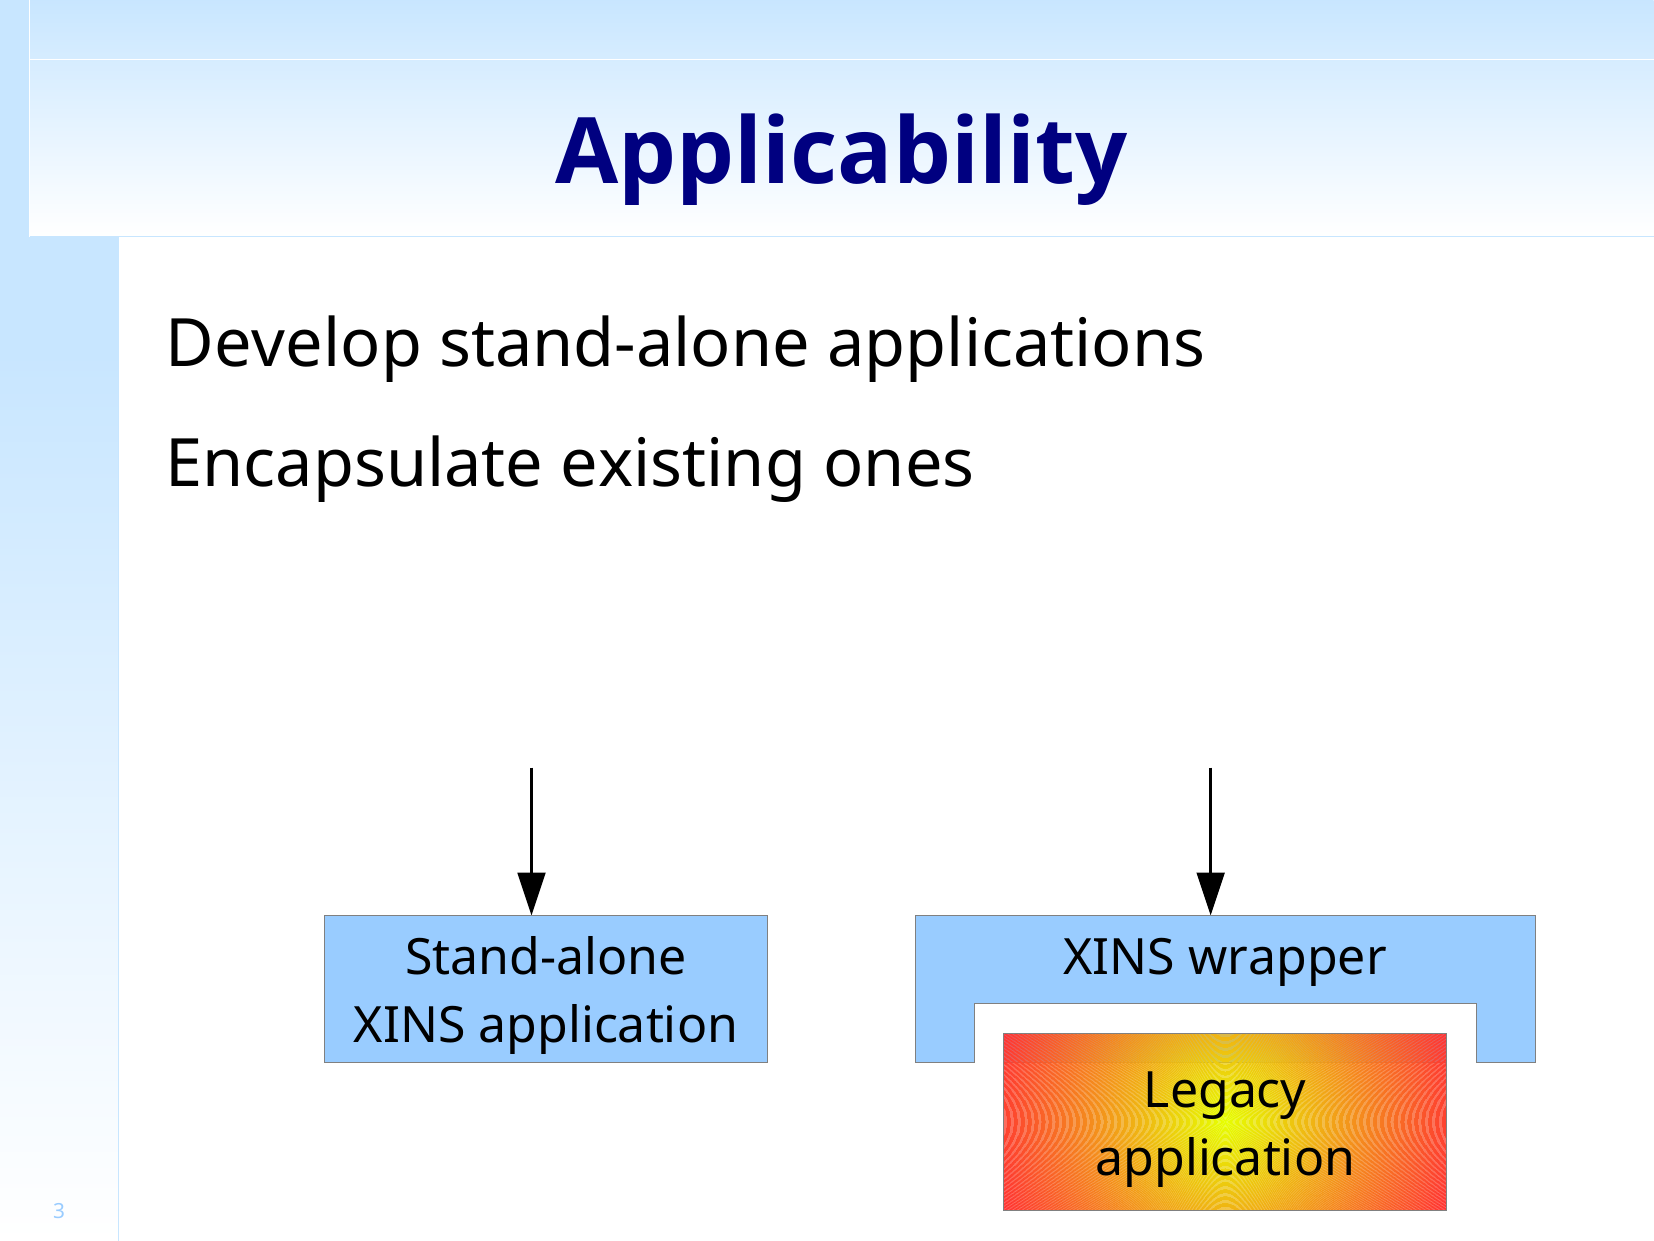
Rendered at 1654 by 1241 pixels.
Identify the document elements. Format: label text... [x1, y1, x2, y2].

list Develop stand-alone applications Encapsulate existing ones [147, 295, 1625, 1182]
text_box Legacy application [1003, 1033, 1447, 1211]
text_box XINS wrapper [915, 915, 1536, 1063]
title Applicability [29, 59, 1654, 237]
text_box Stand-alone XINS application [324, 915, 768, 1063]
text_box [974, 1004, 1477, 1093]
